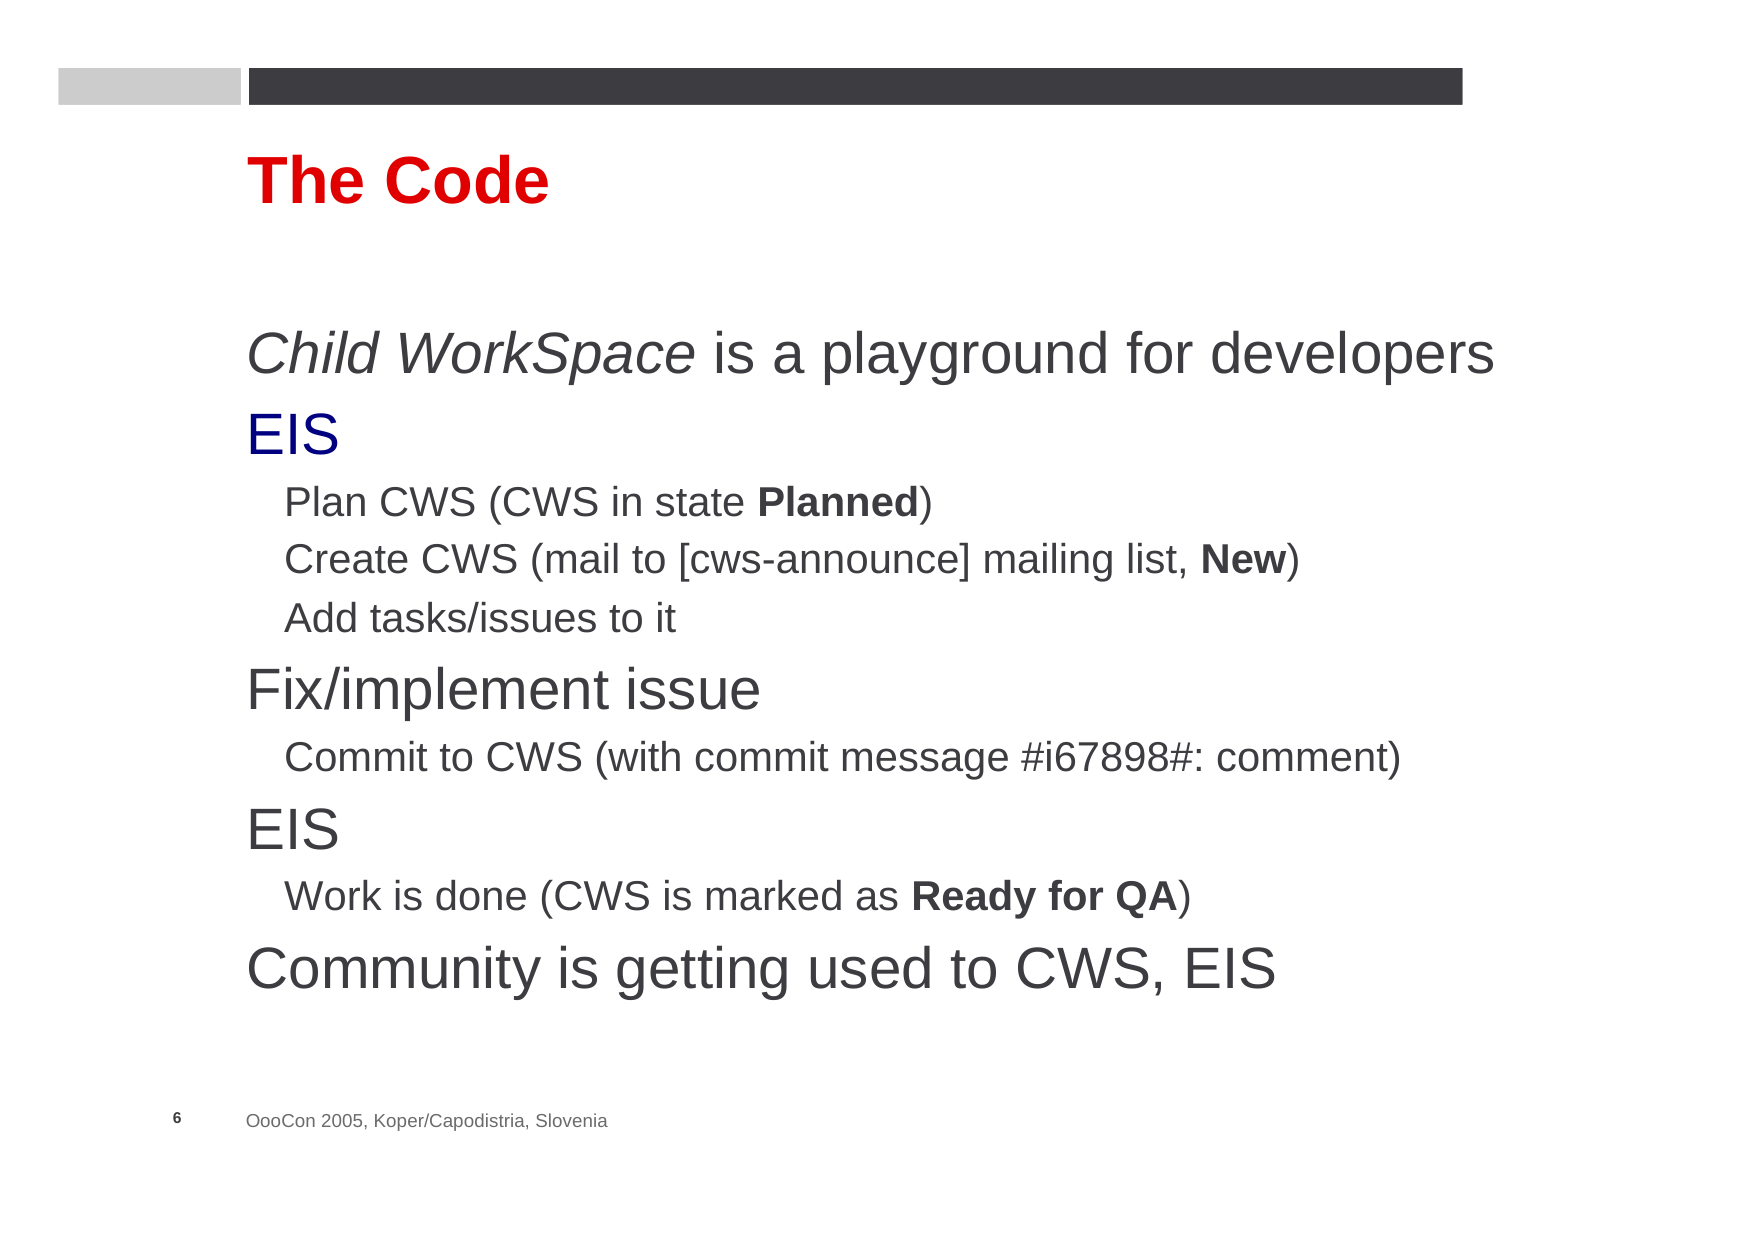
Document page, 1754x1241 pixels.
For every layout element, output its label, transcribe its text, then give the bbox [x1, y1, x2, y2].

list Child WorkSpace is a playground for developers EIS Plan CWS (CWS in state Planned) Create CWS (mail to [cws-announce] mailing list, New) Add tasks/issues to it Fix/implement issue Commit to CWS (with commit message #i67898#: comment) EIS Work is done (CWS is marked as Ready for QA) Community is getting used to CWS, EIS [246, 304, 1600, 1034]
title The Code [247, 100, 1581, 263]
